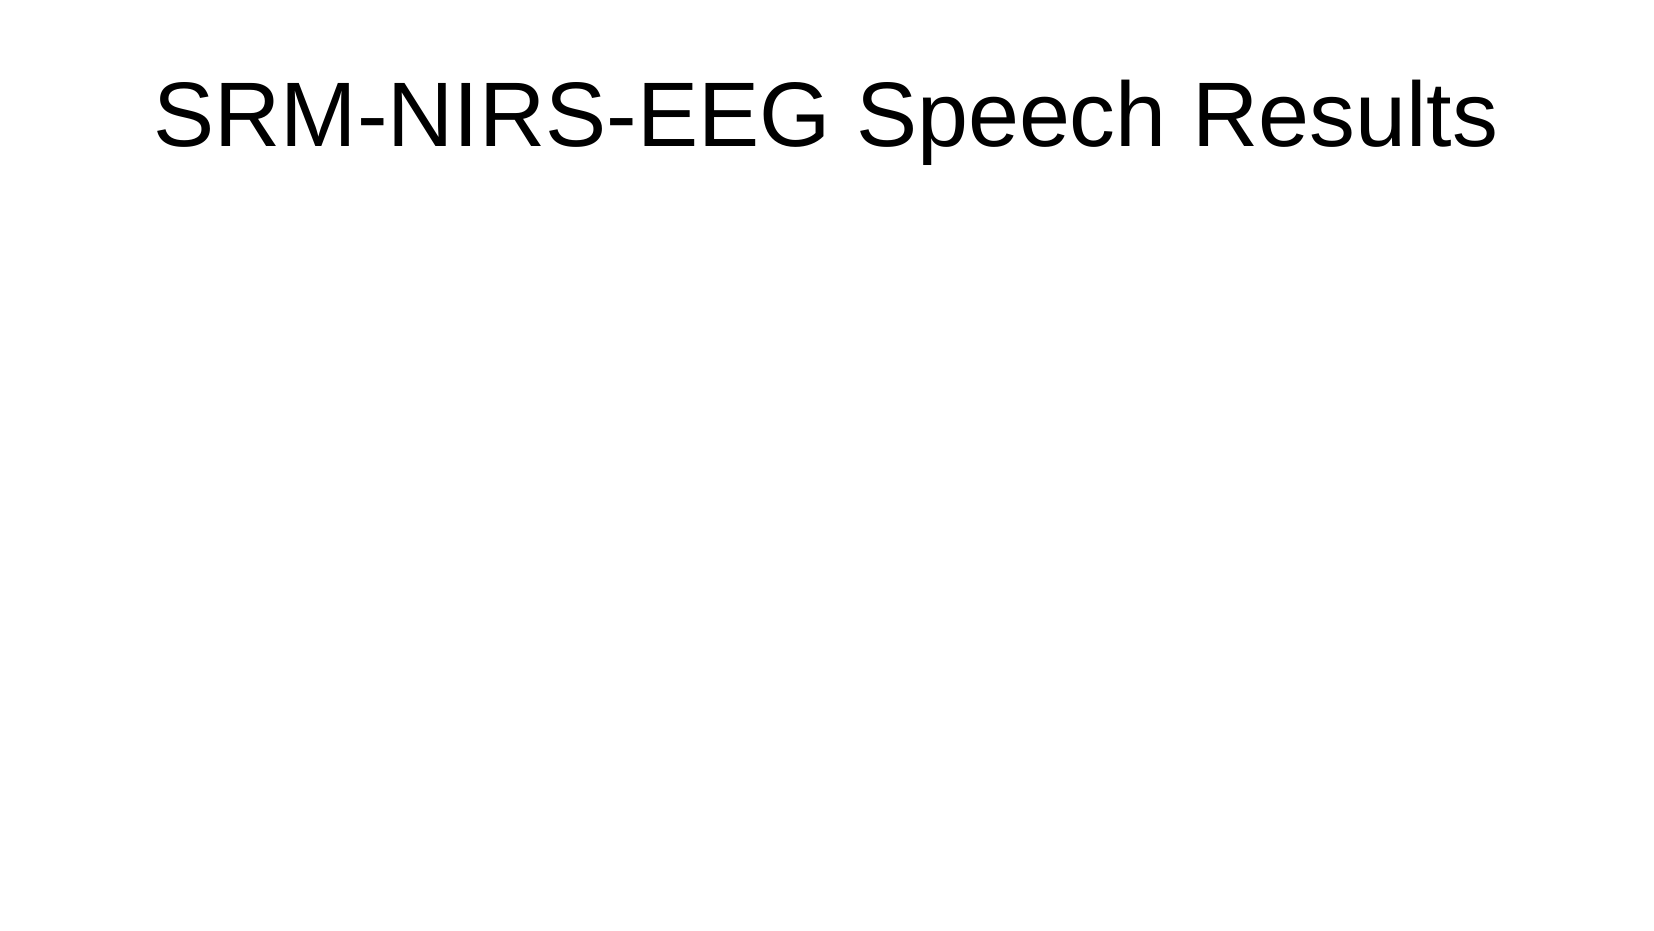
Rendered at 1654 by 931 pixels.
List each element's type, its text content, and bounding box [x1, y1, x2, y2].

title SRM-NIRS-EEG Speech Results [82, 37, 1571, 193]
